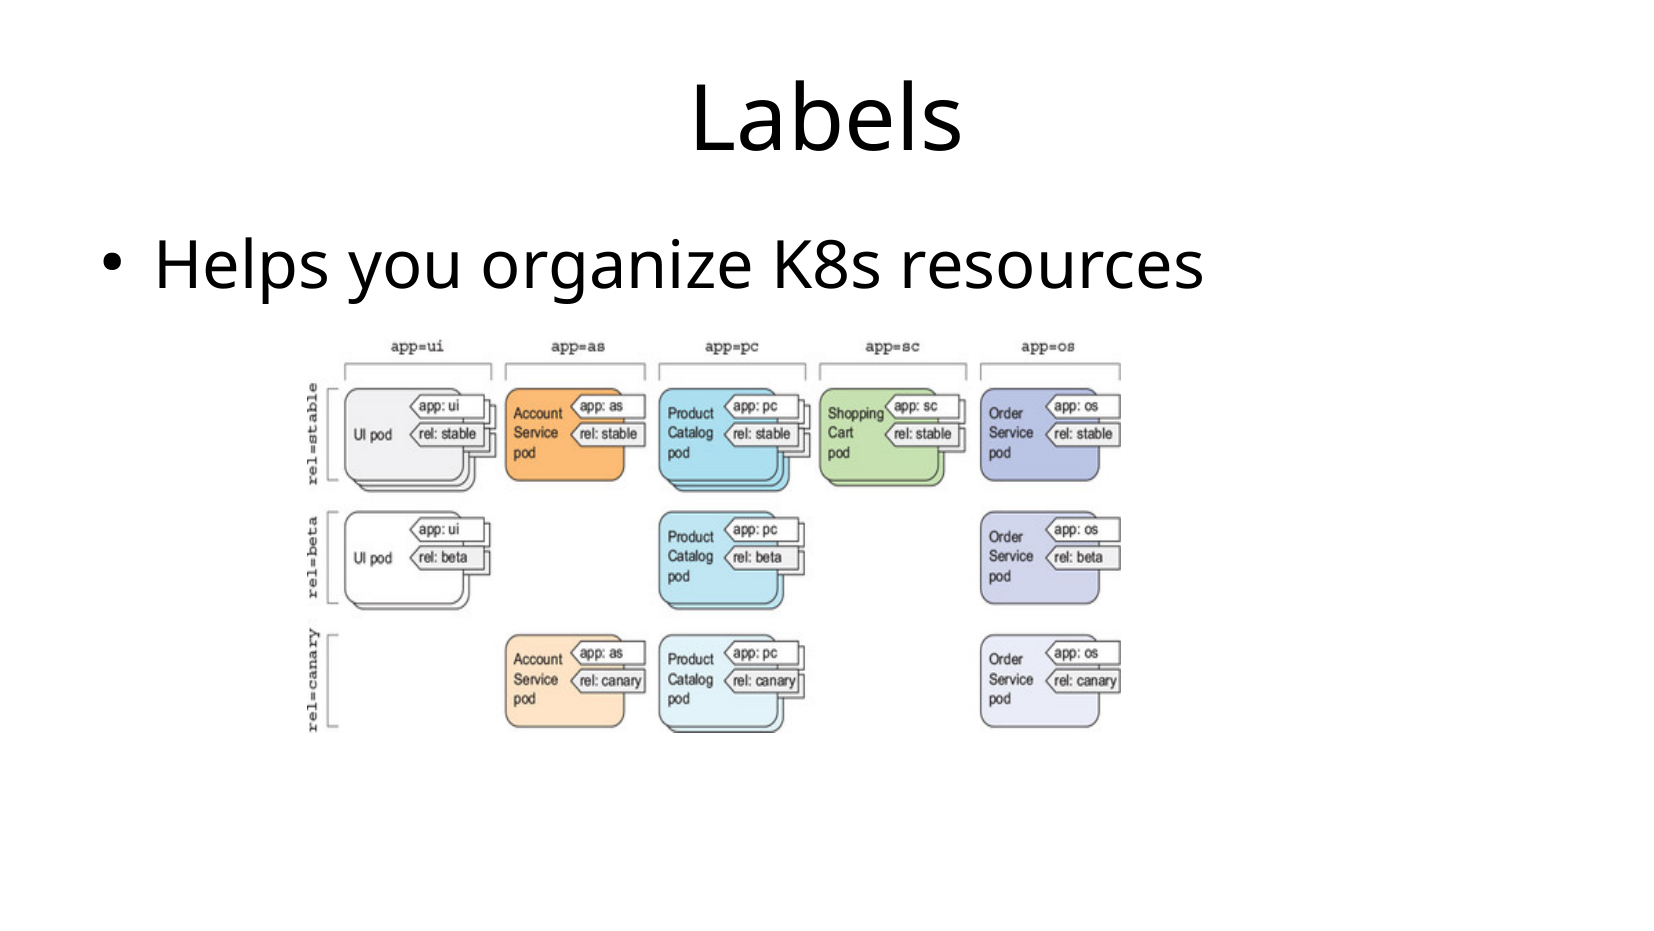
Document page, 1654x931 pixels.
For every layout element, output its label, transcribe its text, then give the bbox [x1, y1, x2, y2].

picture [307, 339, 1121, 733]
list Helps you organize K8s resources [82, 217, 1571, 758]
title Labels [82, 37, 1571, 193]
